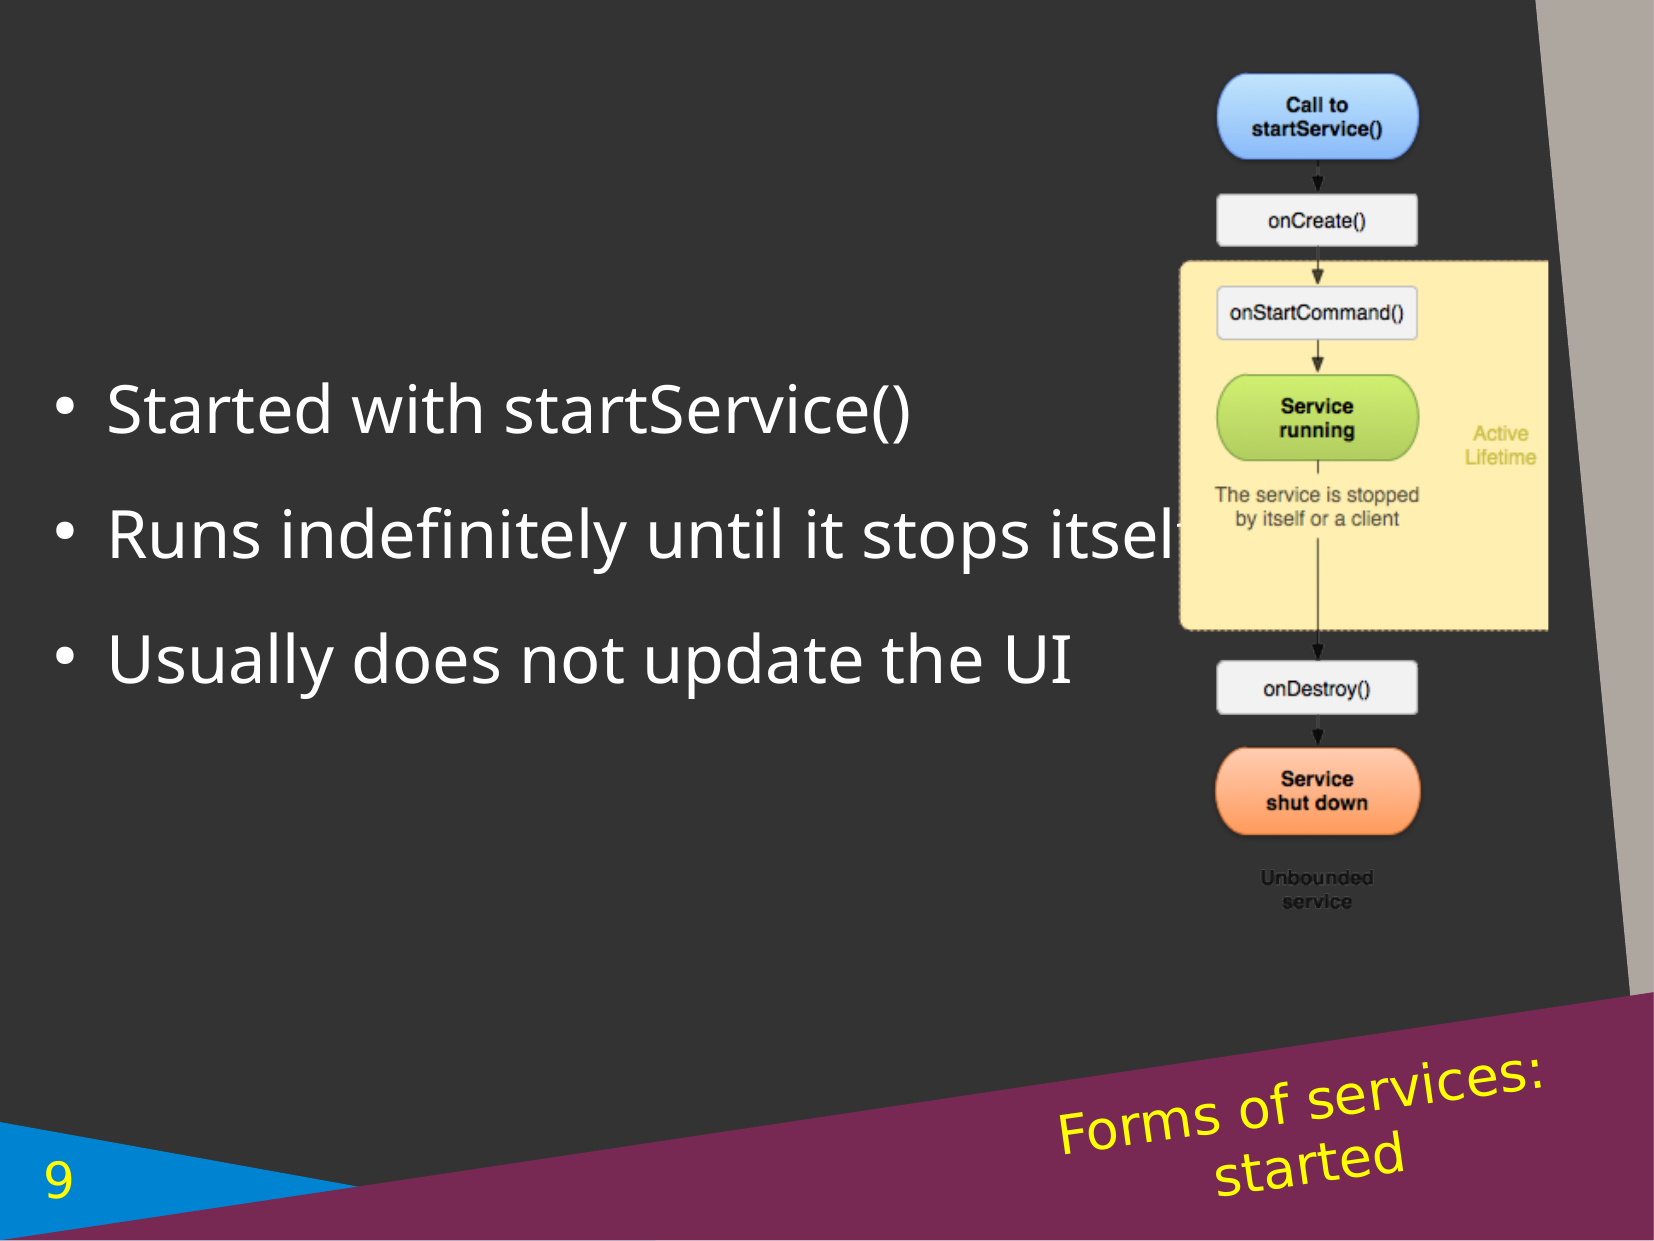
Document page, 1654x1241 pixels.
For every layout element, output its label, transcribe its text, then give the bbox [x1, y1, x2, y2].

picture [1169, 59, 1549, 921]
list Started with startService() Runs indefinitely until it stops itself Usually does not update the UI [35, 59, 1229, 993]
title Forms of services: started [956, 995, 1654, 1241]
